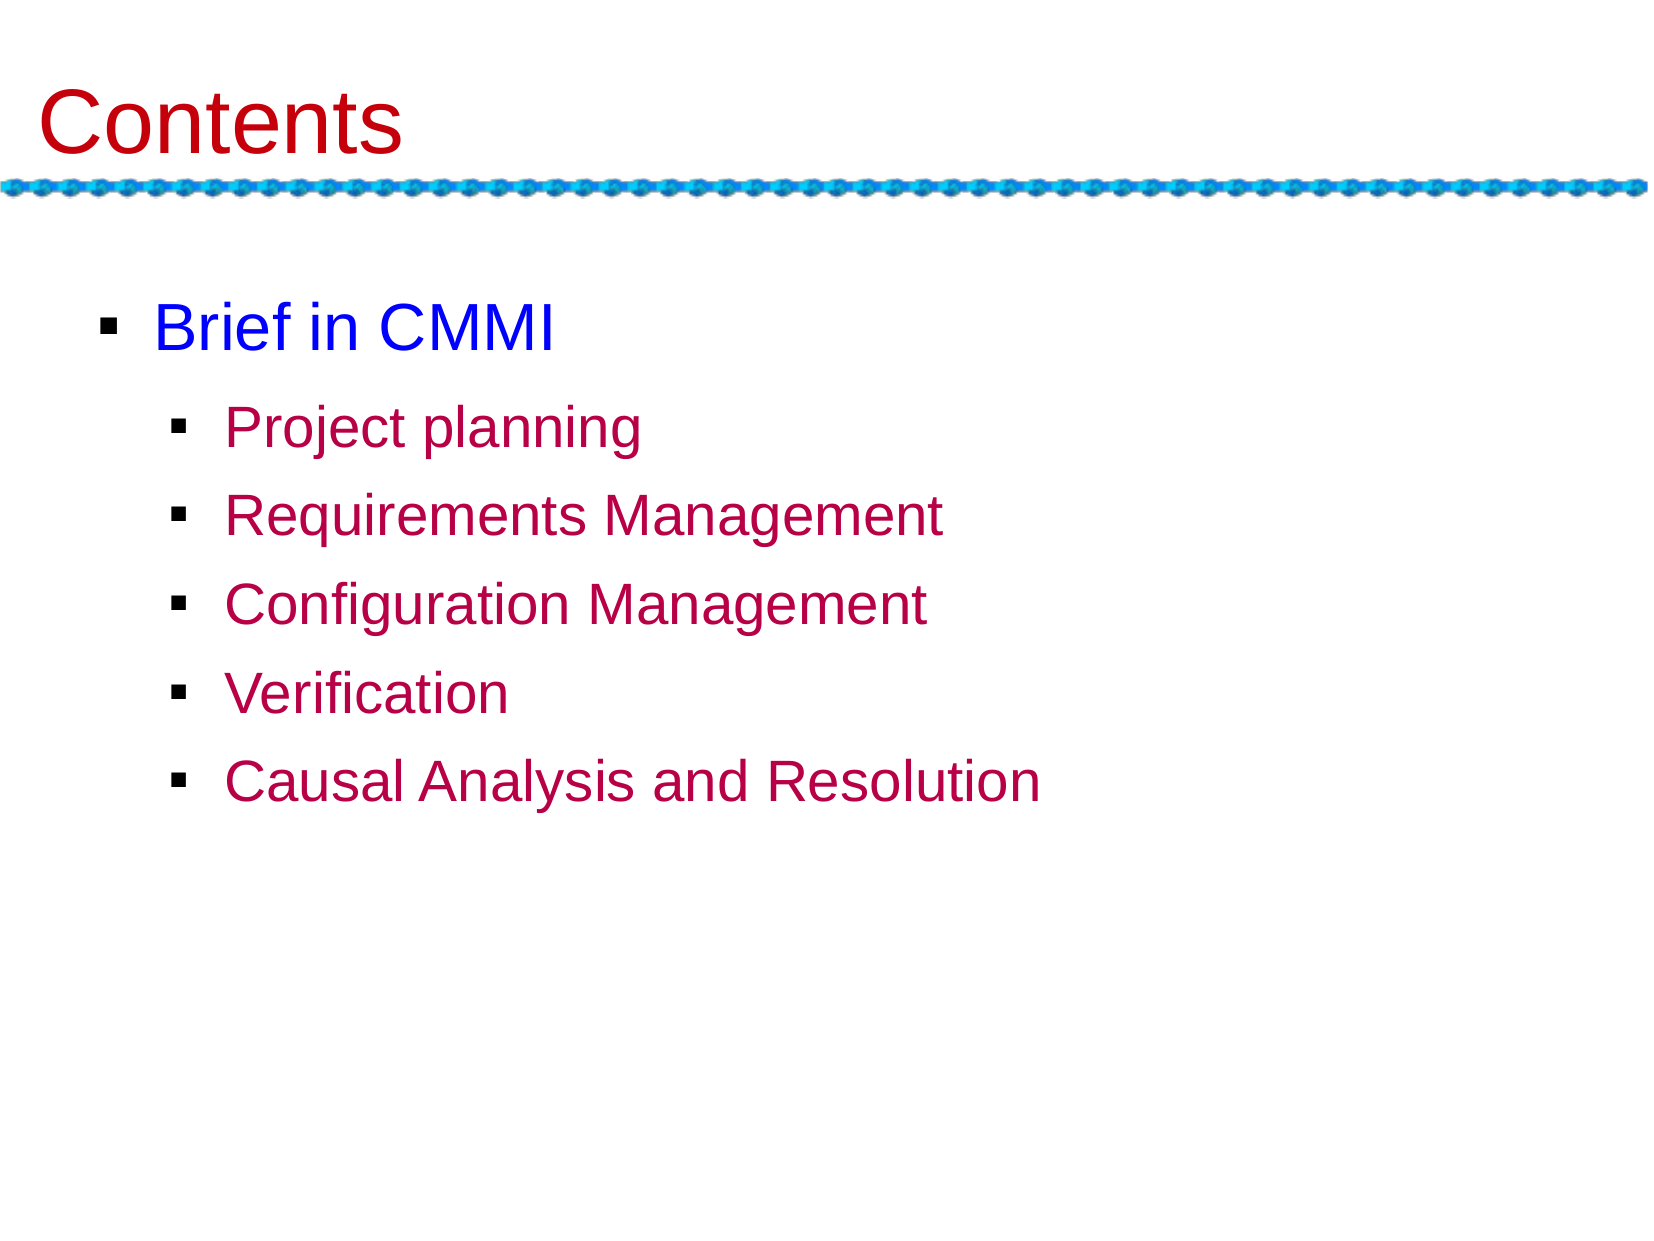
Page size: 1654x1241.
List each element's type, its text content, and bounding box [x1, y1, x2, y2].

title Contents [37, 37, 1651, 208]
picture [0, 178, 37, 199]
list Brief in CMMI Project planning Requirements Management Configuration Management Verification Causal Analysis and Resolution [82, 290, 1571, 1163]
